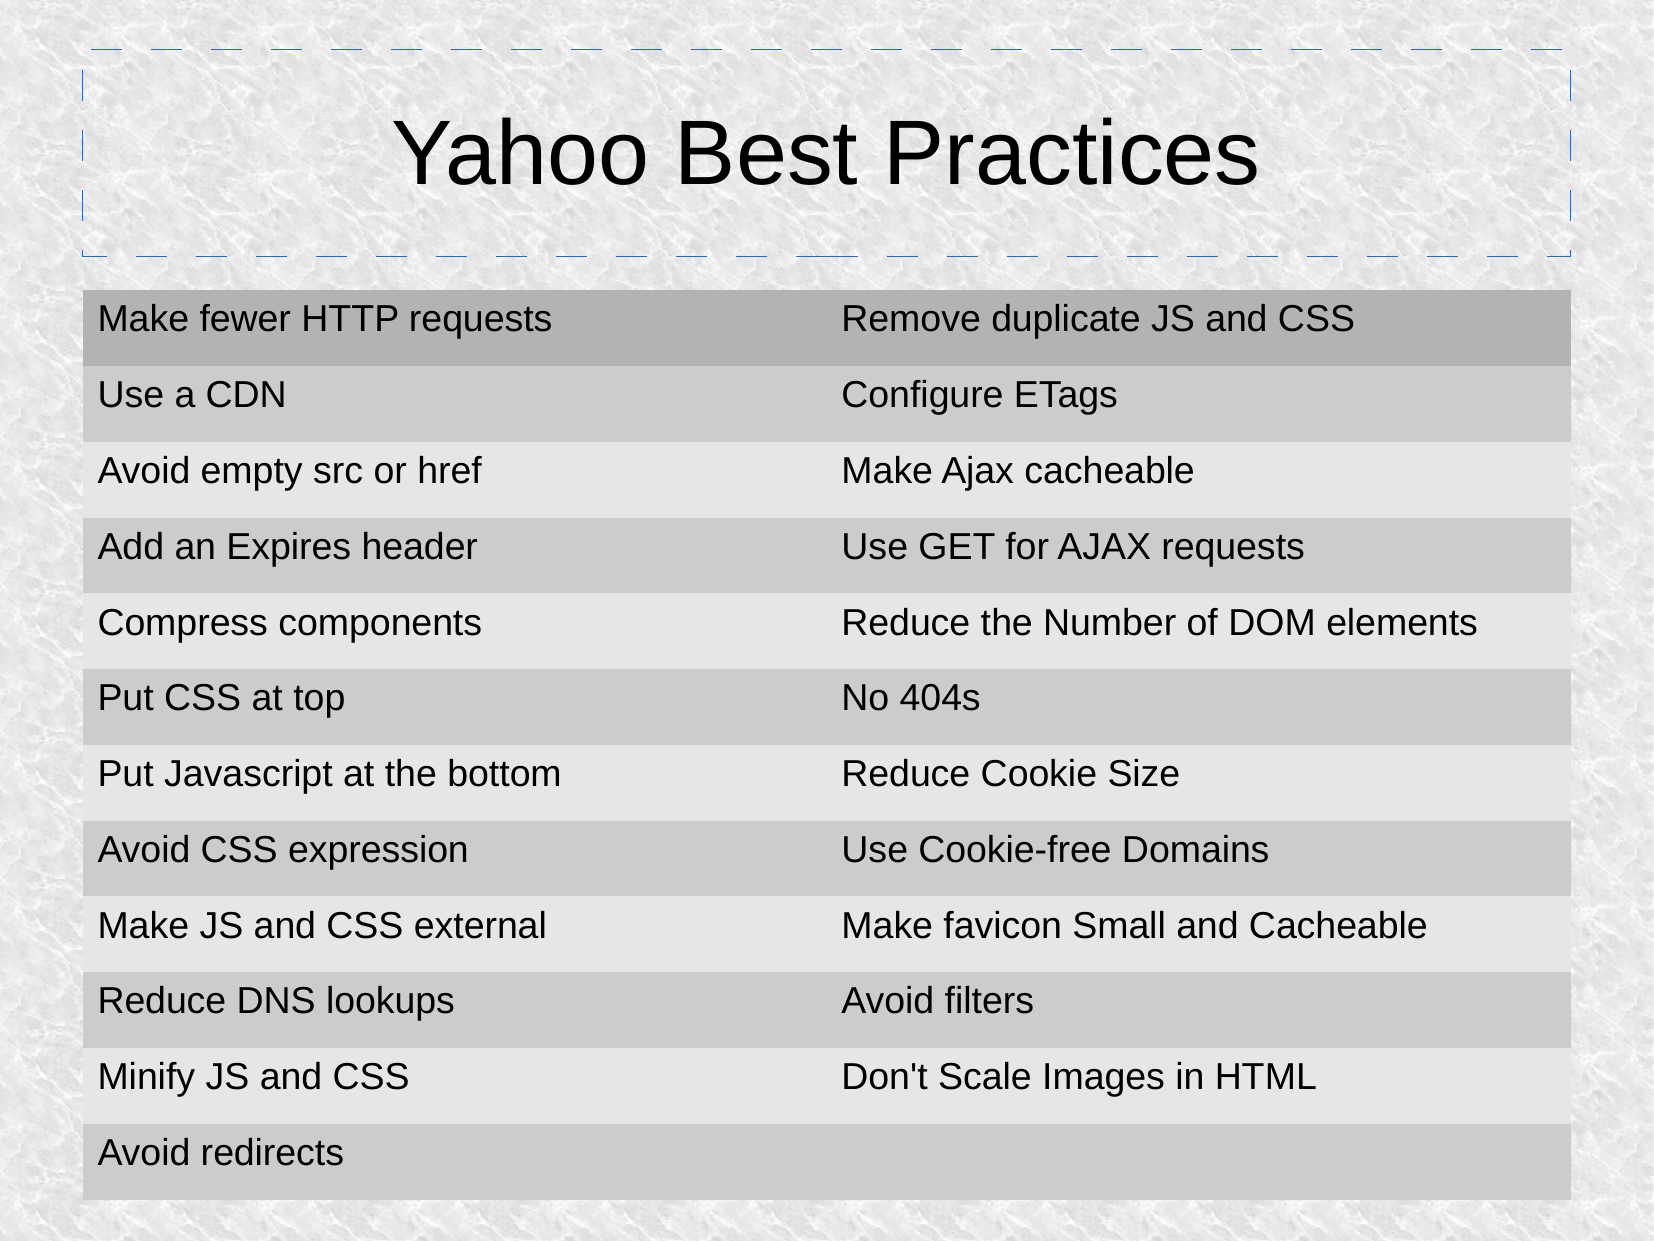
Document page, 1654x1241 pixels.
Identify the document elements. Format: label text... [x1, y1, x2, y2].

table_cell No 404s [827, 669, 1571, 745]
table_cell Avoid empty src or href [83, 442, 827, 518]
table_cell Use Cookie-free Domains [827, 821, 1571, 896]
picture [0, 0, 1654, 1241]
table_cell Minify JS and CSS [83, 1048, 827, 1124]
table_cell Put CSS at top [83, 669, 827, 745]
table_cell Put Javascript at the bottom [83, 745, 827, 821]
table_cell Avoid filters [827, 972, 1571, 1048]
table_cell Don't Scale Images in HTML [827, 1048, 1571, 1124]
title Yahoo Best Practices [82, 49, 1571, 257]
table_cell Avoid CSS expression [83, 821, 827, 896]
table_cell Compress components [83, 593, 827, 669]
table_cell Avoid redirects [83, 1124, 827, 1200]
table_cell Configure ETags [827, 366, 1571, 442]
table_cell Reduce Cookie Size [827, 745, 1571, 821]
table_cell Add an Expires header [83, 518, 827, 593]
table_cell Make JS and CSS external [83, 896, 827, 972]
table_header Make fewer HTTP requests [83, 290, 827, 366]
table_cell Make Ajax cacheable [827, 442, 1571, 518]
table_header Remove duplicate JS and CSS [827, 290, 1571, 366]
table_cell Reduce DNS lookups [83, 972, 827, 1048]
table_cell Reduce the Number of DOM elements [827, 593, 1571, 669]
table_cell Use a CDN [83, 366, 827, 442]
table_cell [827, 1124, 1571, 1200]
table_cell Use GET for AJAX requests [827, 518, 1571, 593]
table_cell Make favicon Small and Cacheable [827, 896, 1571, 972]
